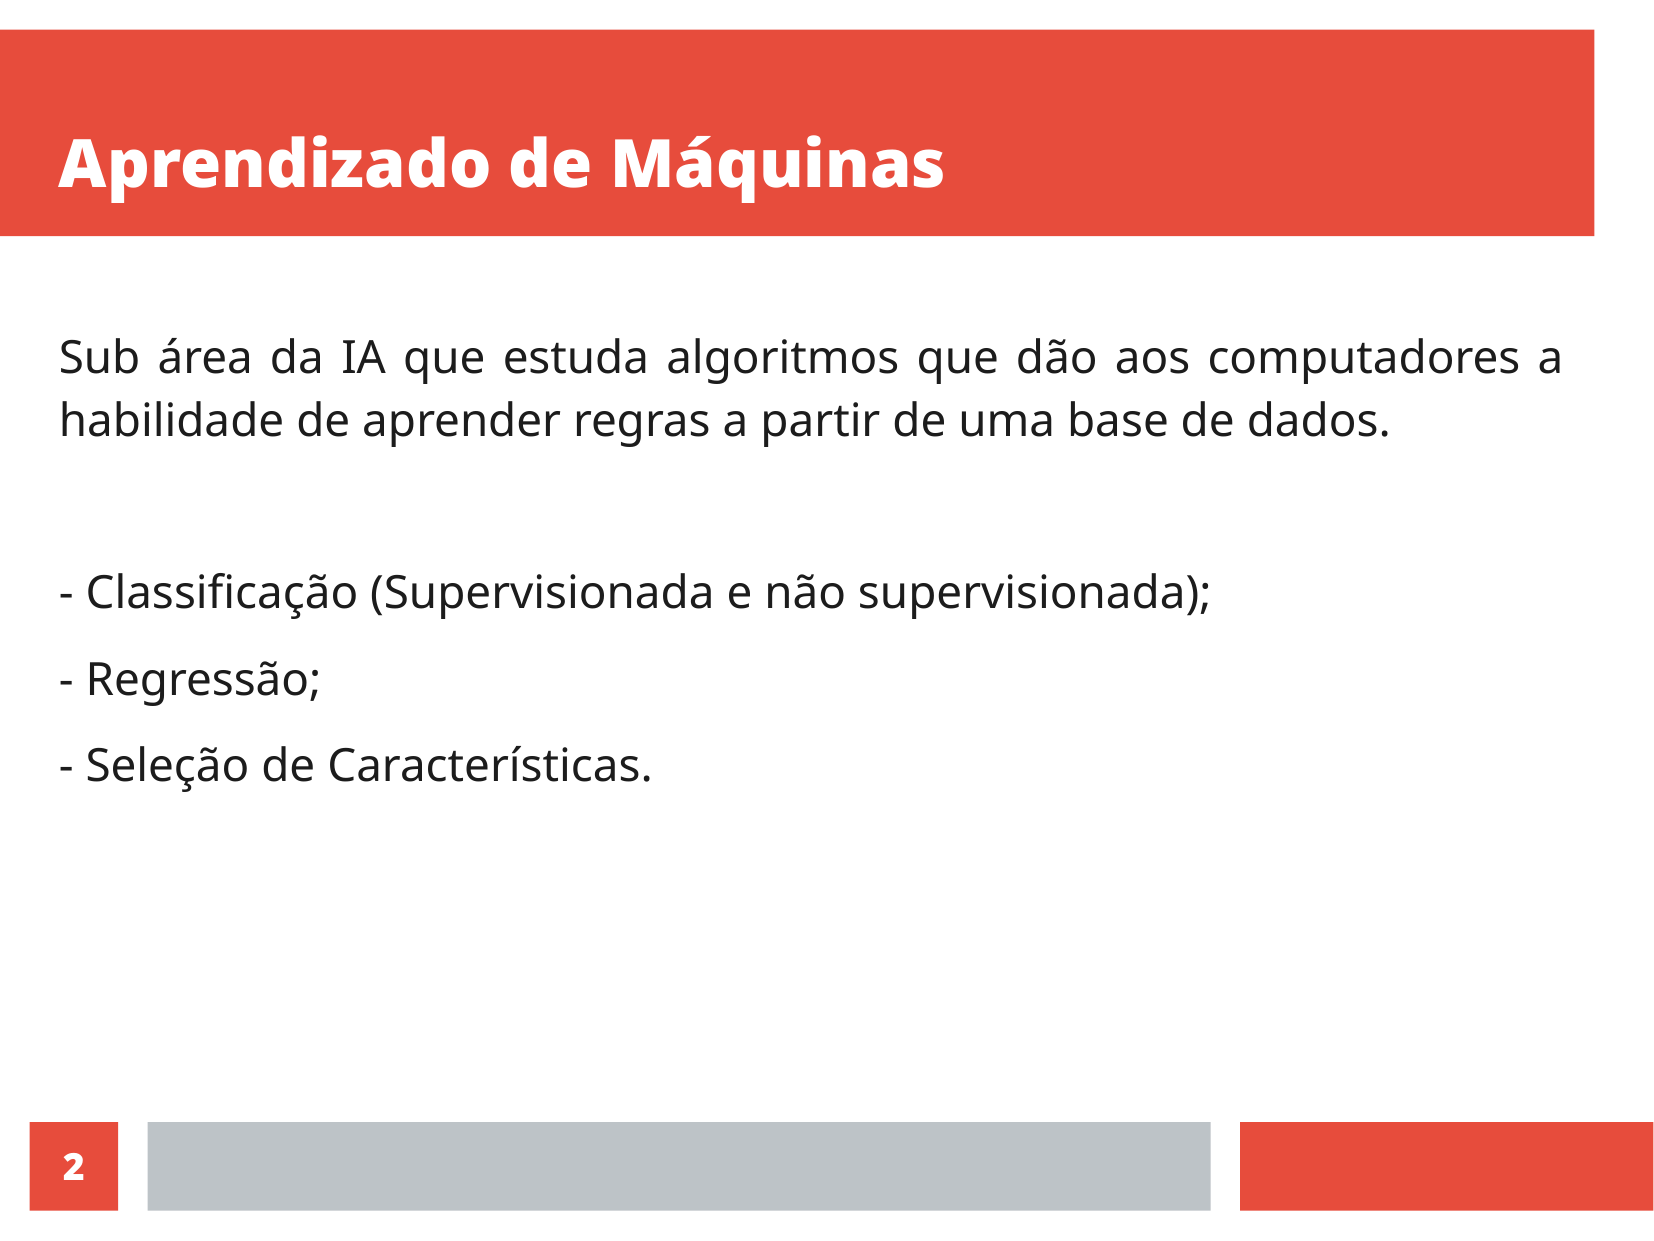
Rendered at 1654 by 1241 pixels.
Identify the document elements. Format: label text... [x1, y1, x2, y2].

title Aprendizado de Máquinas [59, 59, 1595, 207]
list Sub área da IA que estuda algoritmos que dão aos computadores a habilidade de aprender regras a partir de uma base de dados. - Classificação (Supervisionada e não supervisionada); - Regressão; - Seleção de Características. [59, 324, 1565, 1093]
